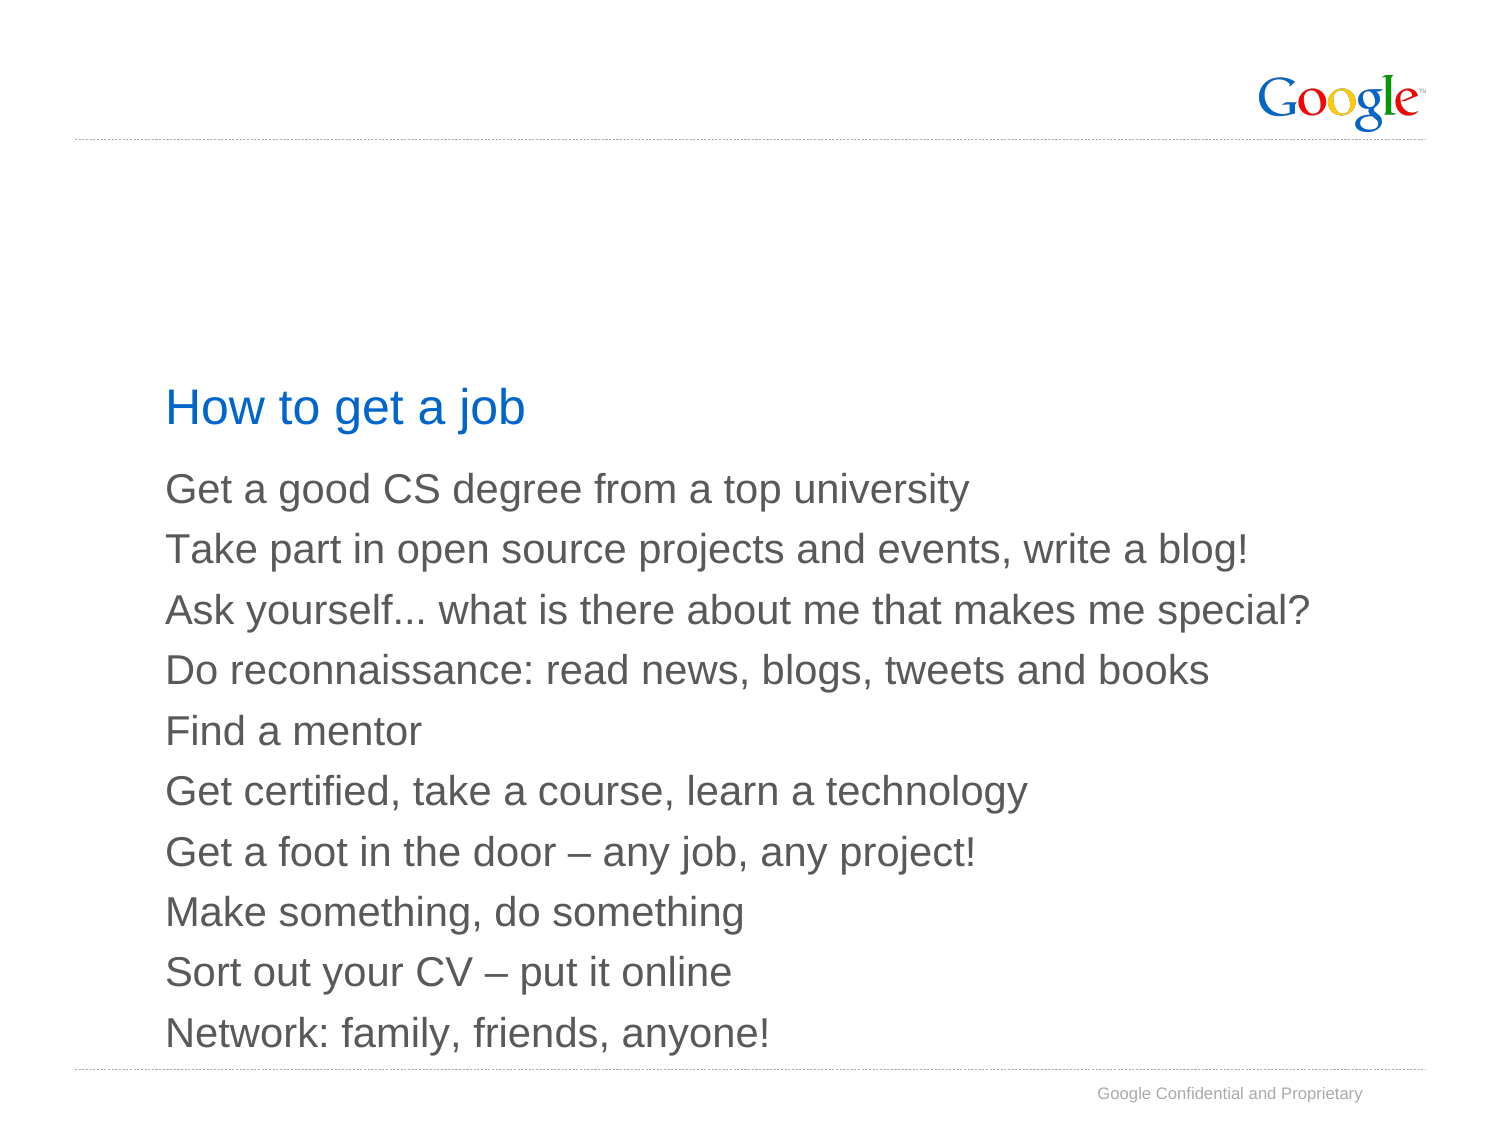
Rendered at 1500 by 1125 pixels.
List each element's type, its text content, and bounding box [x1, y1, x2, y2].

list Get a good CS degree from a top university Take part in open source projects and events, write a blog! Ask yourself... what is there about me that makes me special? Do reconnaissance: read news, blogs, tweets and books Find a mentor Get certified, take a course, learn a technology Get a foot in the door – any job, any project! Make something, do something Sort out your CV – put it online Network: family, friends, anyone! [150, 454, 1351, 1071]
picture [1259, 75, 1426, 132]
title How to get a job [150, 253, 1351, 443]
